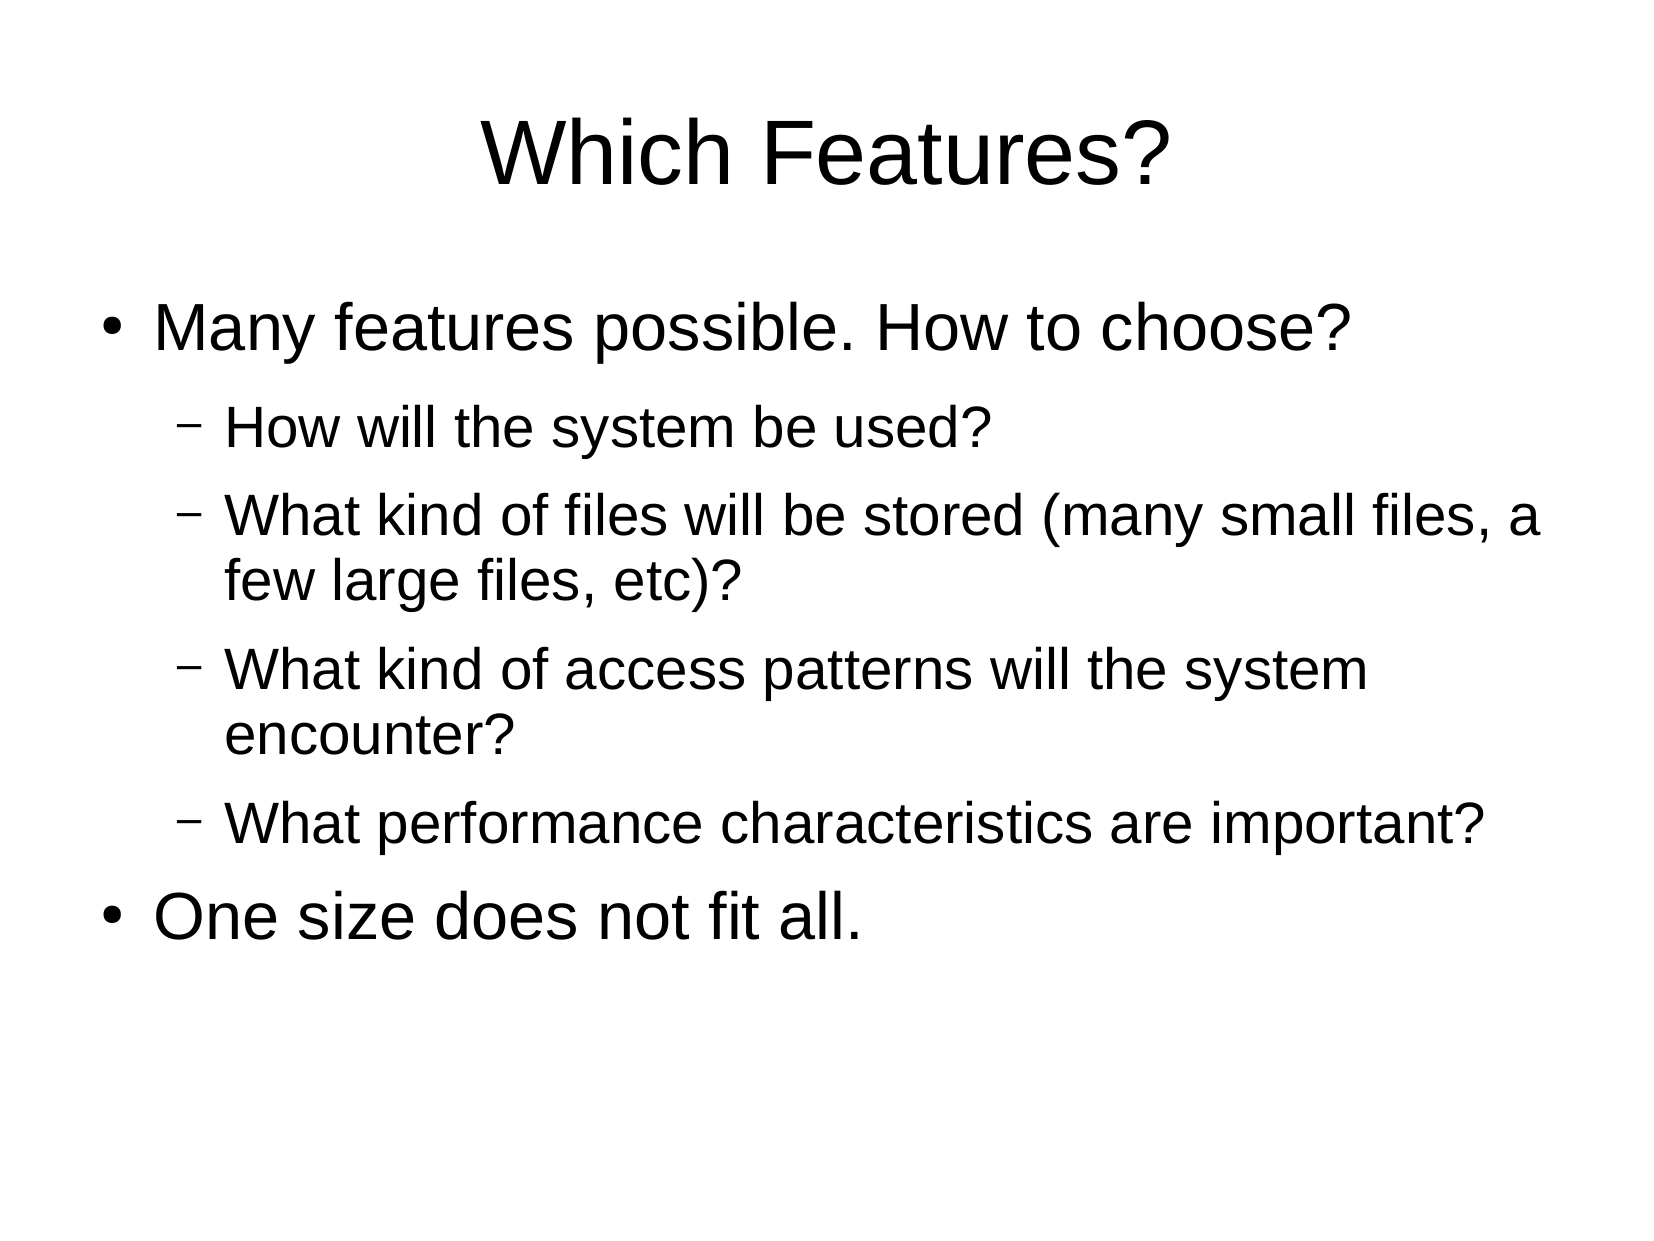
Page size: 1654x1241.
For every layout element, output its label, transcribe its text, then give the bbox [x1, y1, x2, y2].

list Many features possible. How to choose? How will the system be used? What kind of files will be stored (many small files, a few large files, etc)? What kind of access patterns will the system encounter? What performance characteristics are important? One size does not fit all. [82, 290, 1571, 1094]
title Which Features? [82, 56, 1571, 250]
